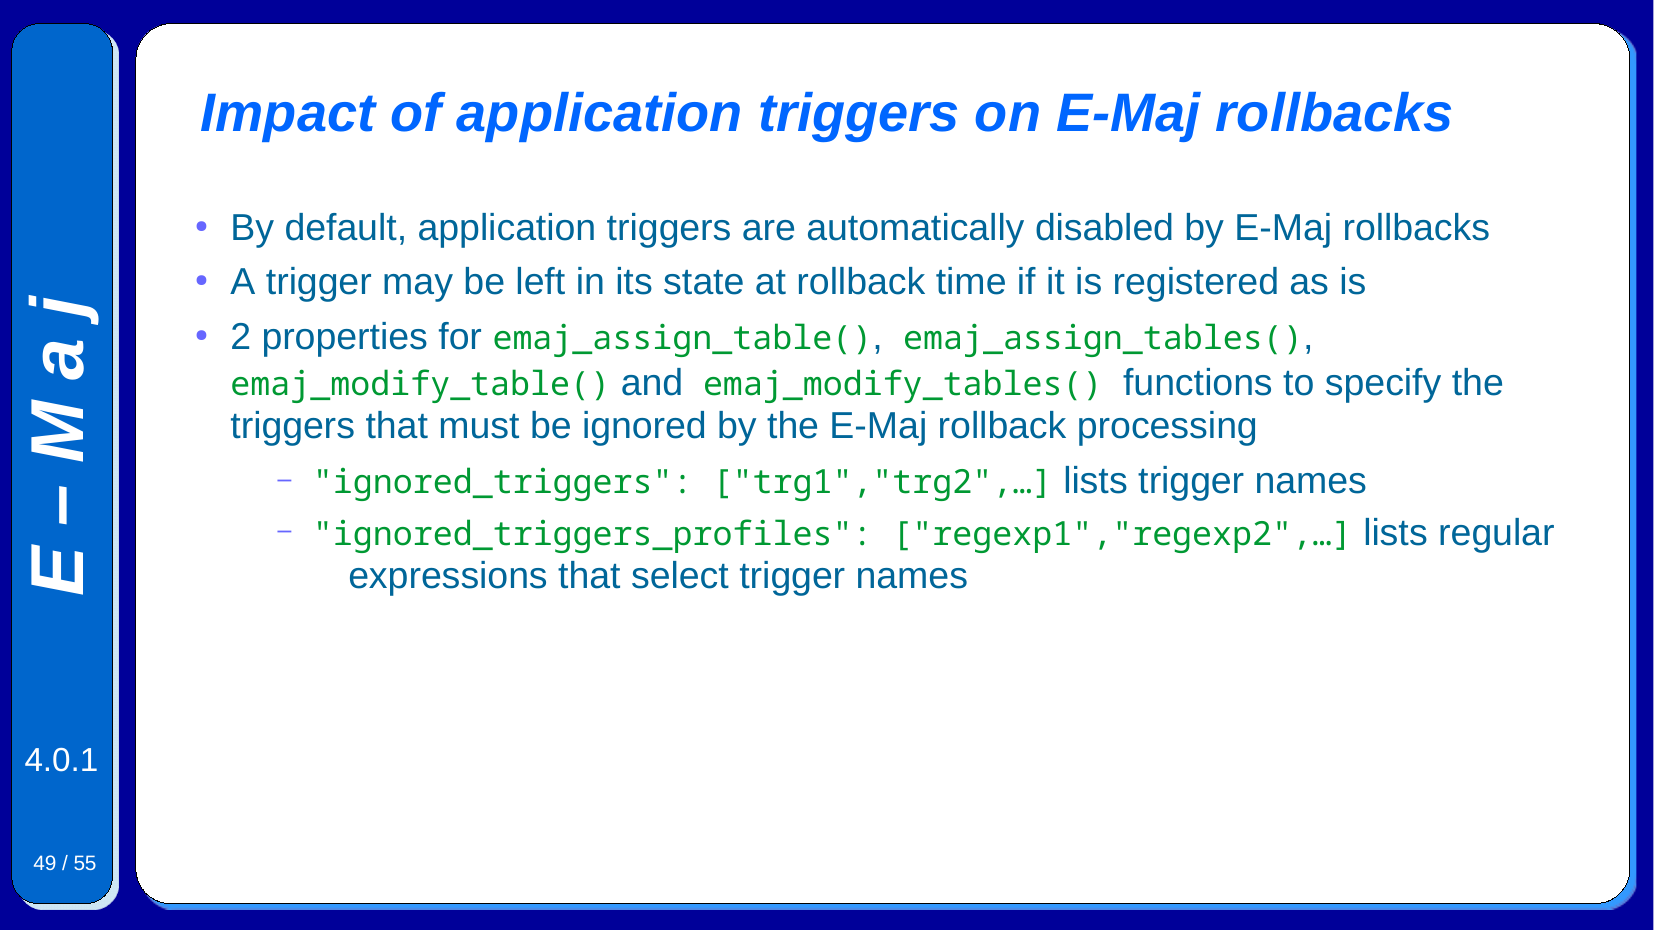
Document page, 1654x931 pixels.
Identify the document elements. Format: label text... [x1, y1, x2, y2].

title Impact of application triggers on E-Maj rollbacks [200, 34, 1575, 191]
list By default, application triggers are automatically disabled by E-Maj rollbacks A trigger may be left in its state at rollback time if it is registered as is 2 properties for emaj_assign_table(), emaj_assign_tables(), emaj_modify_table() and emaj_modify_tables() functions to specify the triggers that must be ignored by the E-Maj rollback processing "ignored_triggers": ["trg1","trg2",…] lists trigger names "ignored_triggers_profiles": ["regexp1","regexp2",…] lists regular expressions that select trigger names [177, 206, 1587, 827]
